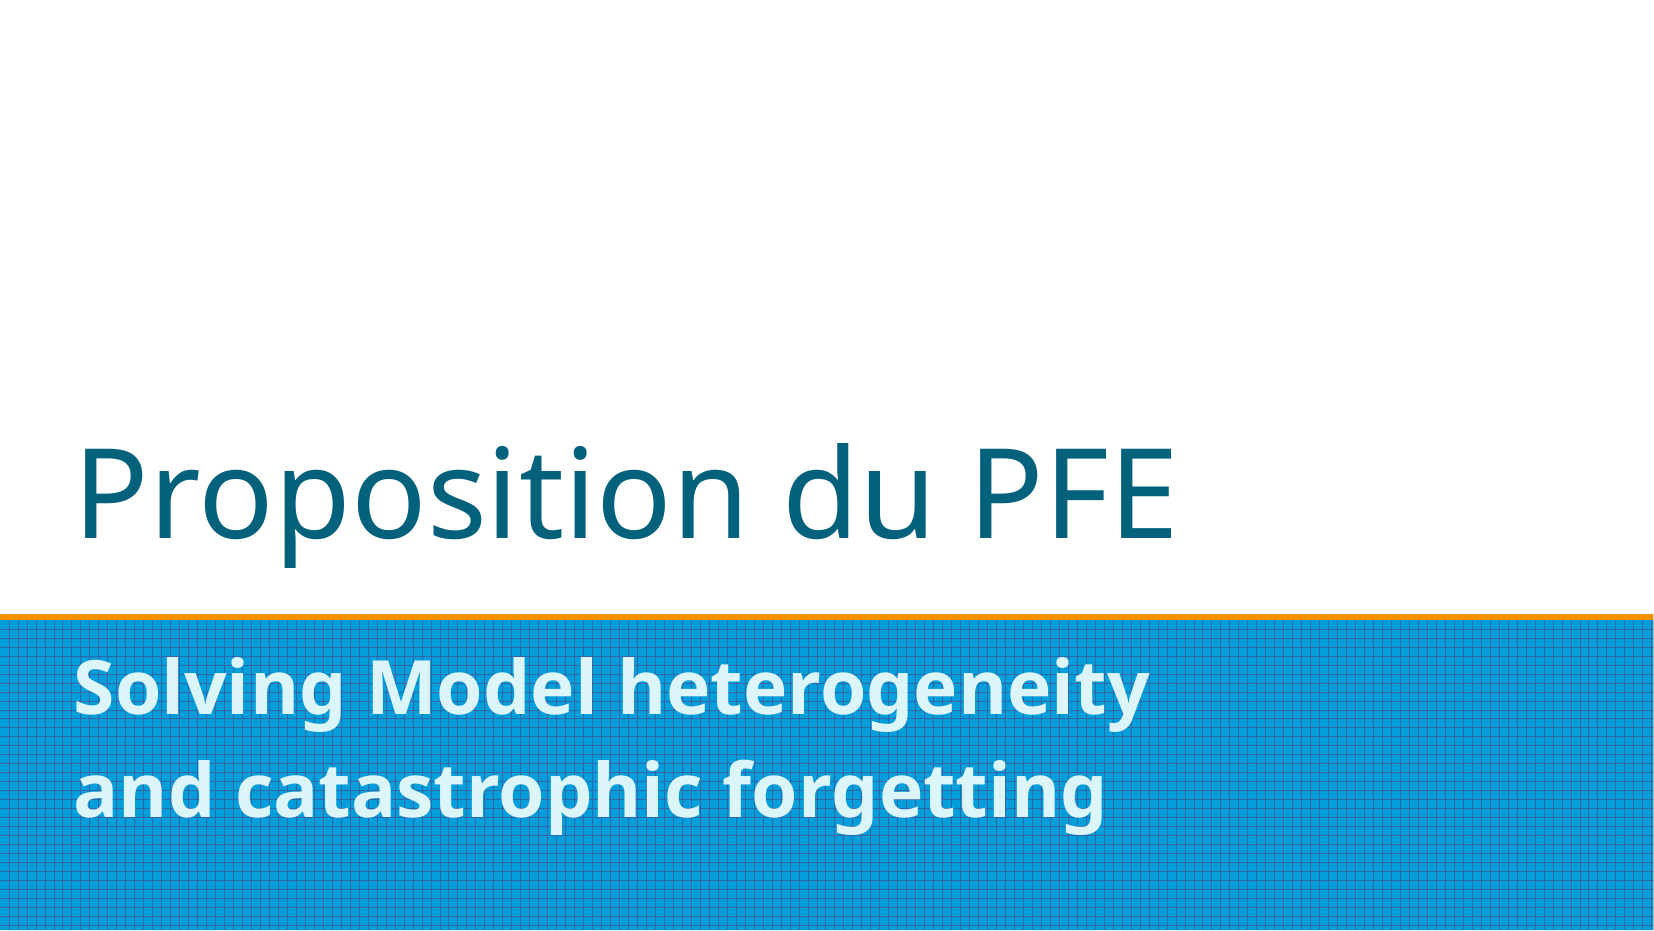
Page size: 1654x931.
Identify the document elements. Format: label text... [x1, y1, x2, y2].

title Proposition du PFE [73, 44, 1551, 576]
subtitle Solving Model heterogeneity and catastrophic forgetting [73, 634, 1551, 840]
